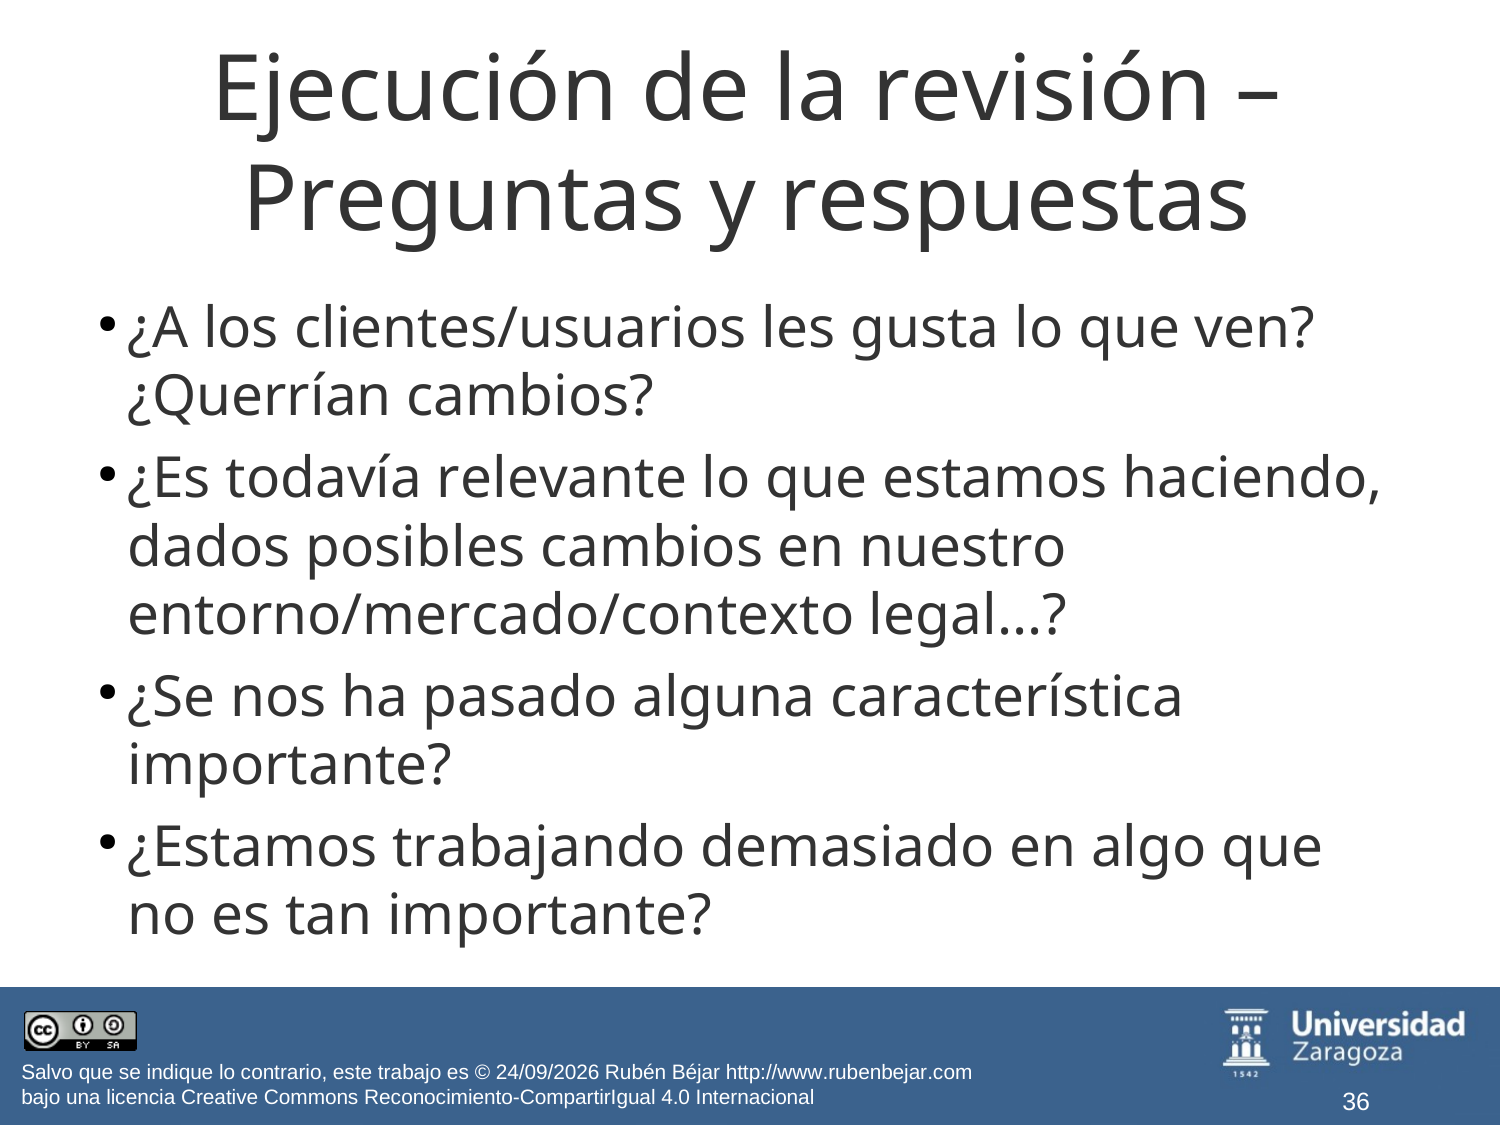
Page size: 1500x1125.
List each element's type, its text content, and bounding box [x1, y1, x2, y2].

title Ejecución de la revisión – Preguntas y respuestas [74, 21, 1420, 257]
list ¿A los clientes/usuarios les gusta lo que ven? ¿Querrían cambios? ¿Es todavía relevante lo que estamos haciendo, dados posibles cambios en nuestro entorno/mercado/contexto legal...? ¿Se nos ha pasado alguna característica importante? ¿Estamos trabajando demasiado en algo que no es tan importante? [82, 283, 1418, 957]
picture [0, 987, 1500, 1125]
